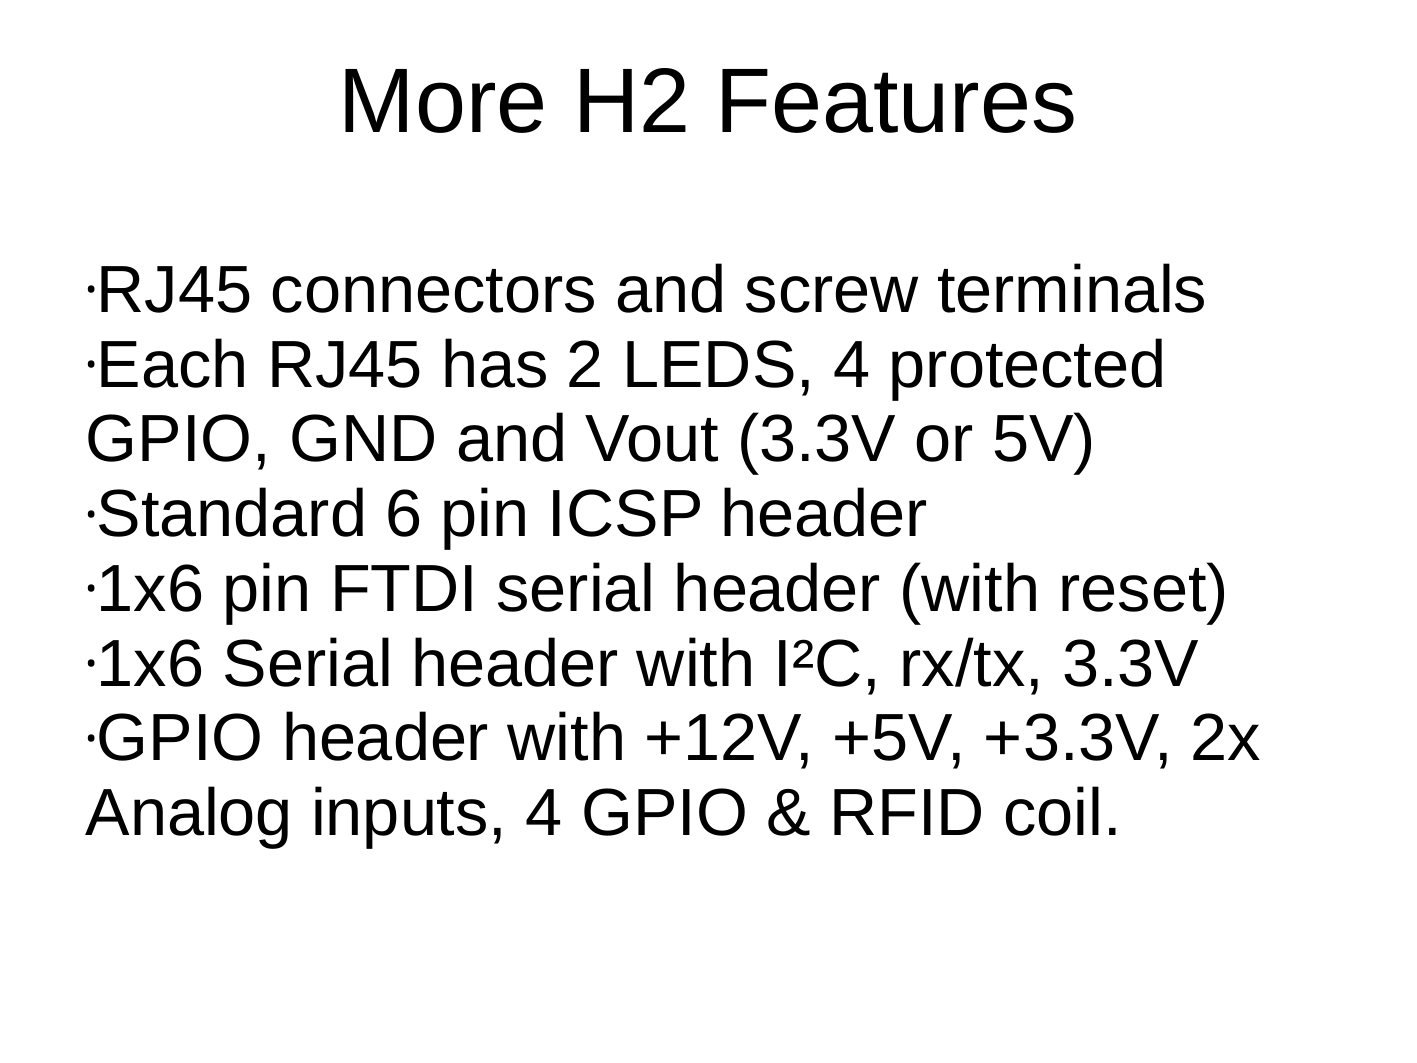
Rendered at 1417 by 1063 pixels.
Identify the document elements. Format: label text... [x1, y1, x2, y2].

text_box RJ45 connectors and screw terminals Each RJ45 has 2 LEDS, 4 protected GPIO, GND and Vout (3.3V or 5V) Standard 6 pin ICSP header 1x6 pin FTDI serial header (with reset) 1x6 Serial header with I²C, rx/tx, 3.3V GPIO header with +12V, +5V, +3.3V, 2x Analog inputs, 4 GPIO & RFID coil. [70, 244, 1346, 1007]
text_box More H2 Features [70, 42, 1346, 172]
